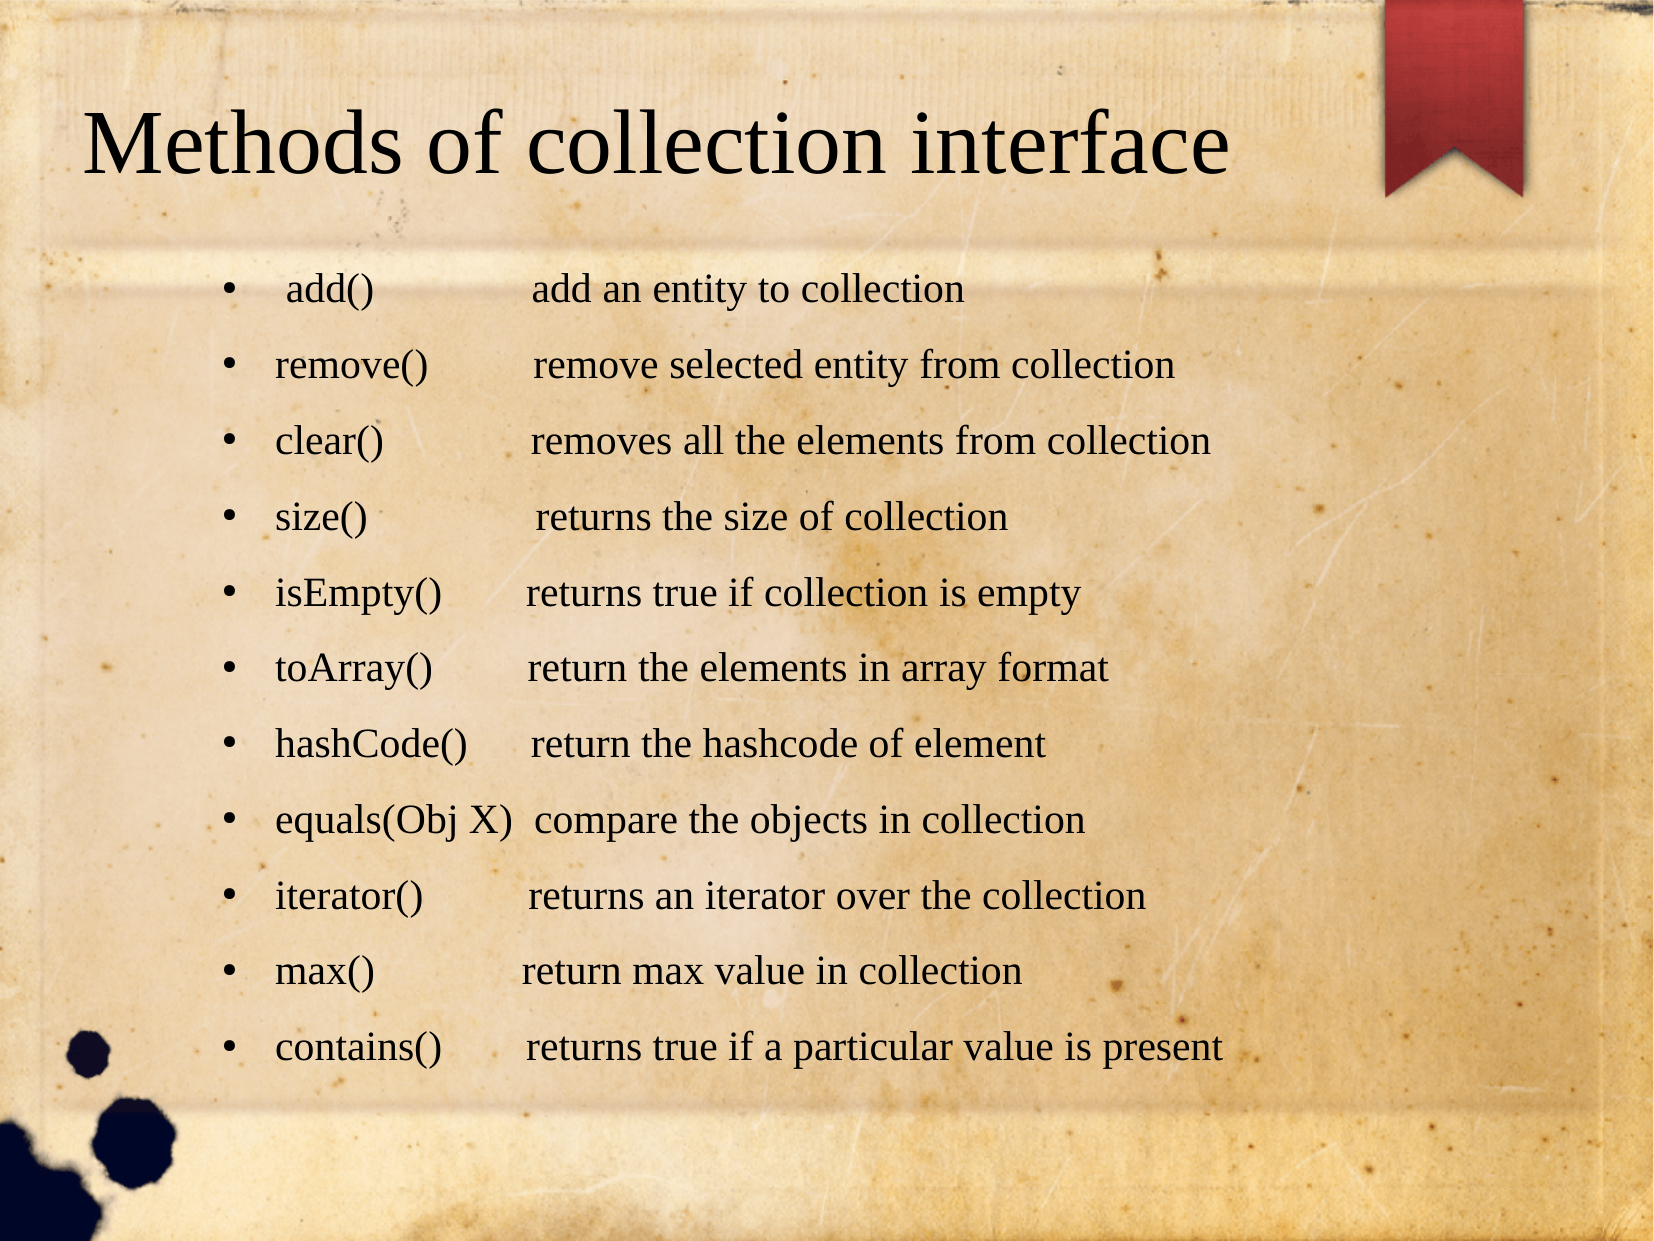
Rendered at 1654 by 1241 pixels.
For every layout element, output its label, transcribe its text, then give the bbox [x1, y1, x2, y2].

list add() add an entity to collection remove() remove selected entity from collection clear() removes all the elements from collection size() returns the size of collection isEmpty() returns true if collection is empty toArray() return the elements in array format hashCode() return the hashcode of element equals(Obj X) compare the objects in collection iterator() returns an iterator over the collection max() return max value in collection contains() returns true if a particular value is present [204, 265, 1565, 1211]
title Methods of collection interface [82, 49, 1347, 237]
picture [0, 0, 1654, 1241]
